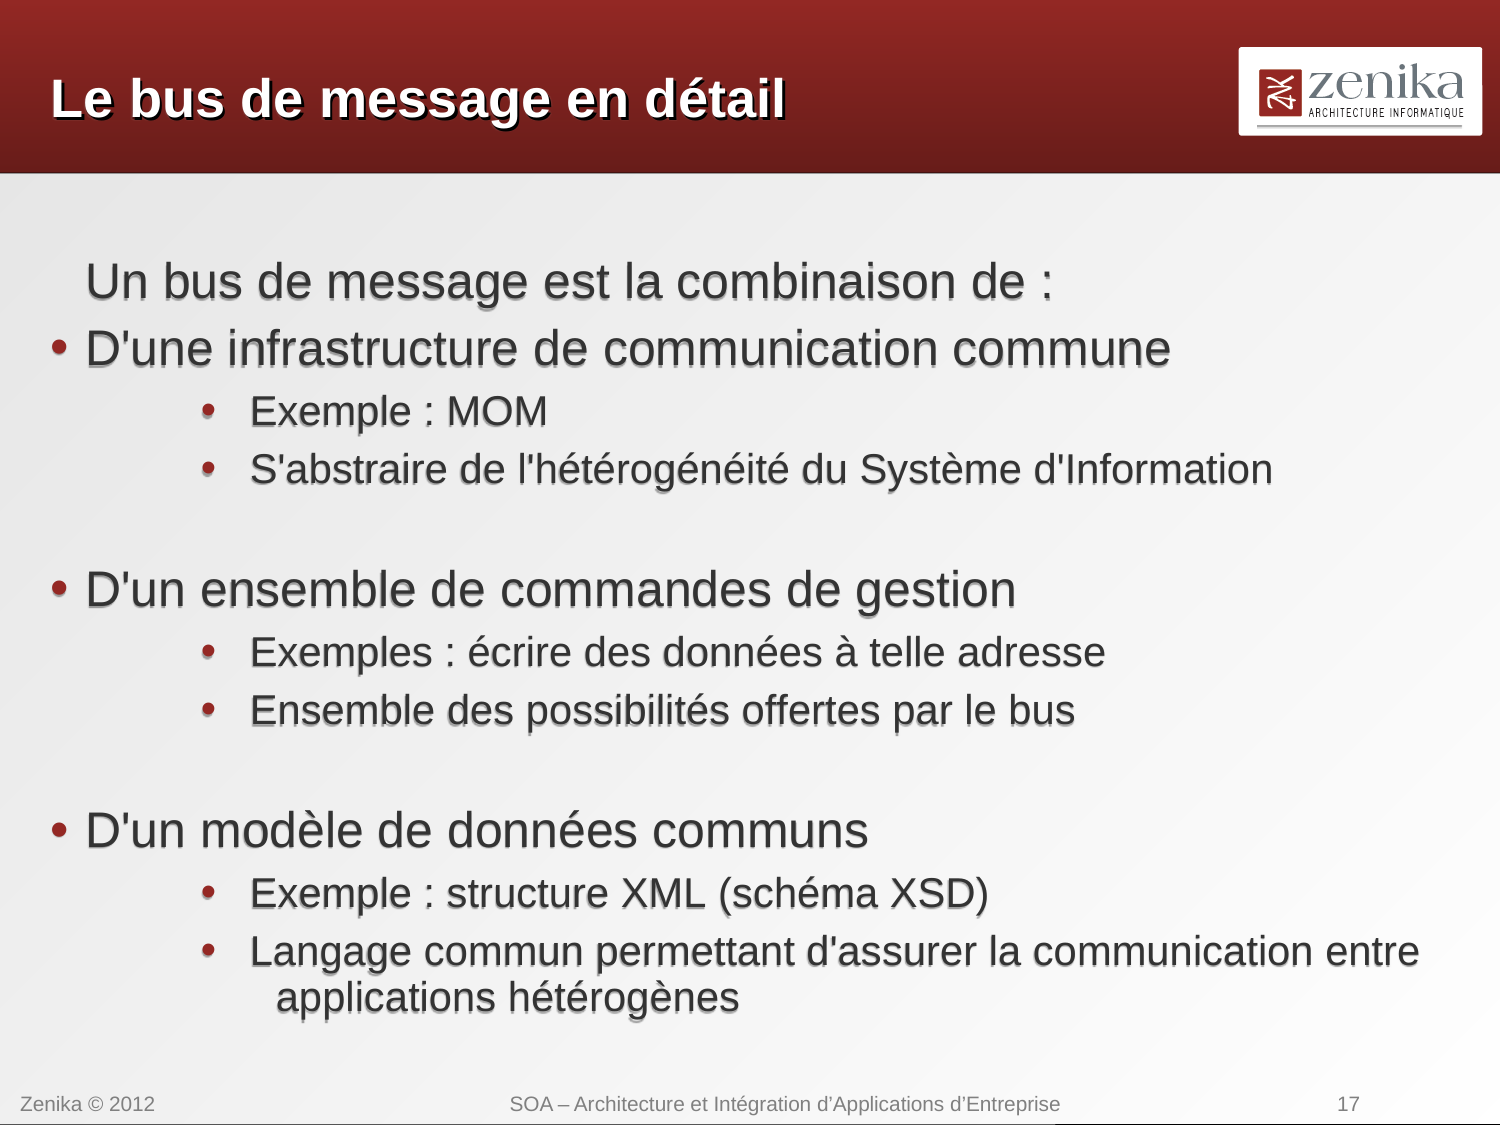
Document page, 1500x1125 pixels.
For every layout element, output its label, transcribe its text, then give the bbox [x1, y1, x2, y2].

list Un bus de message est la combinaison de : D'une infrastructure de communication commune Exemple : MOM S'abstraire de l'hétérogénéité du Système d'Information D'un ensemble de commandes de gestion Exemples : écrire des données à telle adresse Ensemble des possibilités offertes par le bus D'un modèle de données communs Exemple : structure XML (schéma XSD) Langage commun permettant d'assurer la communication entre applications hétérogènes [50, 249, 1435, 1079]
title Le bus de message en détail [50, 15, 1206, 180]
